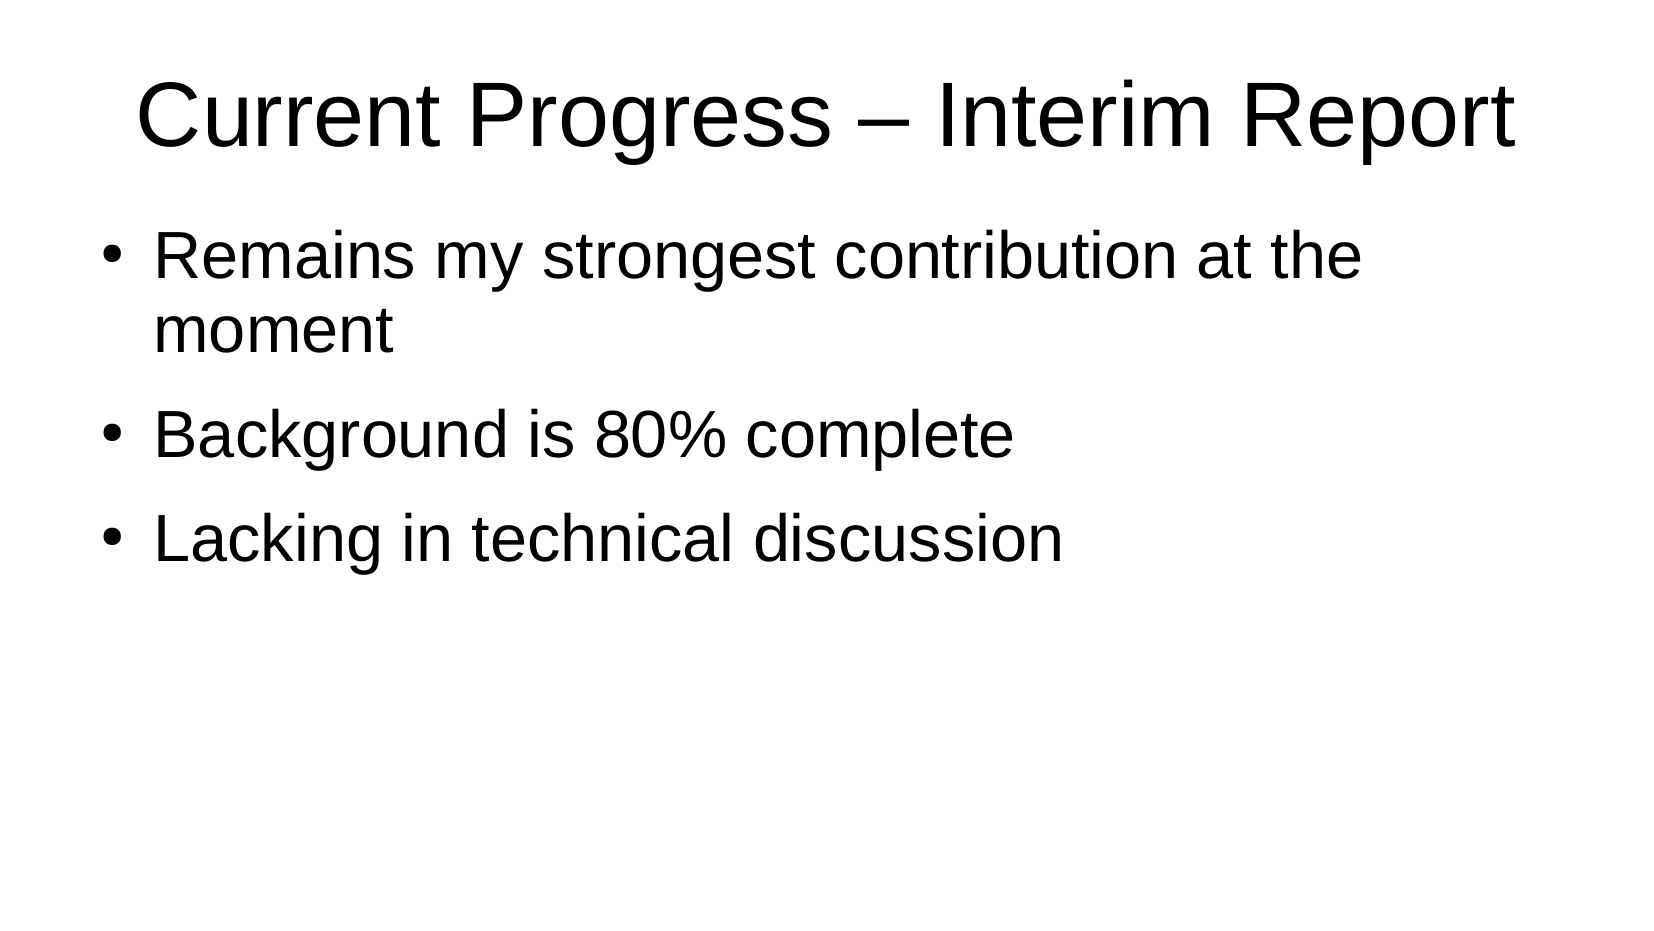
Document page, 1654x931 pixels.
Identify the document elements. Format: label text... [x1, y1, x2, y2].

list Remains my strongest contribution at the moment Background is 80% complete Lacking in technical discussion [82, 217, 1571, 758]
title Current Progress – Interim Report [82, 37, 1571, 193]
